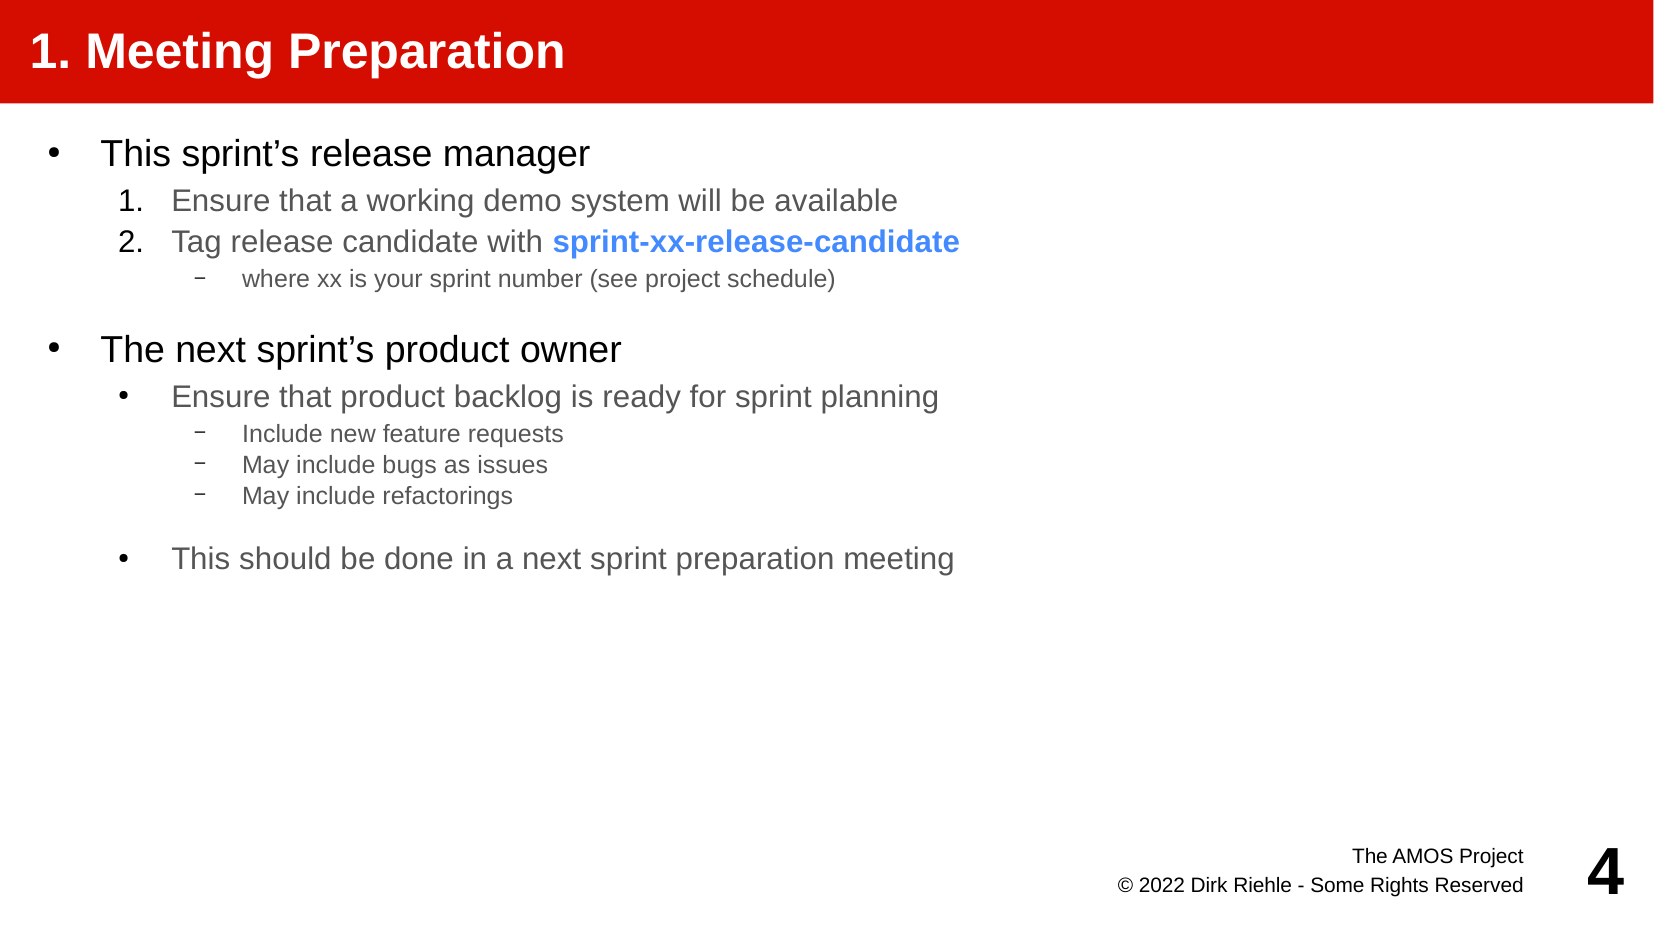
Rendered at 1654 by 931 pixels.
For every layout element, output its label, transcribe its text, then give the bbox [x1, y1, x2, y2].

list This sprint’s release manager Ensure that a working demo system will be available Tag release candidate with sprint-xx-release-candidate where xx is your sprint number (see project schedule) The next sprint’s product owner Ensure that product backlog is ready for sprint planning Include new feature requests May include bugs as issues May include refactorings This should be done in a next sprint preparation meeting [29, 132, 1625, 813]
title 1. Meeting Preparation [0, 0, 1654, 104]
